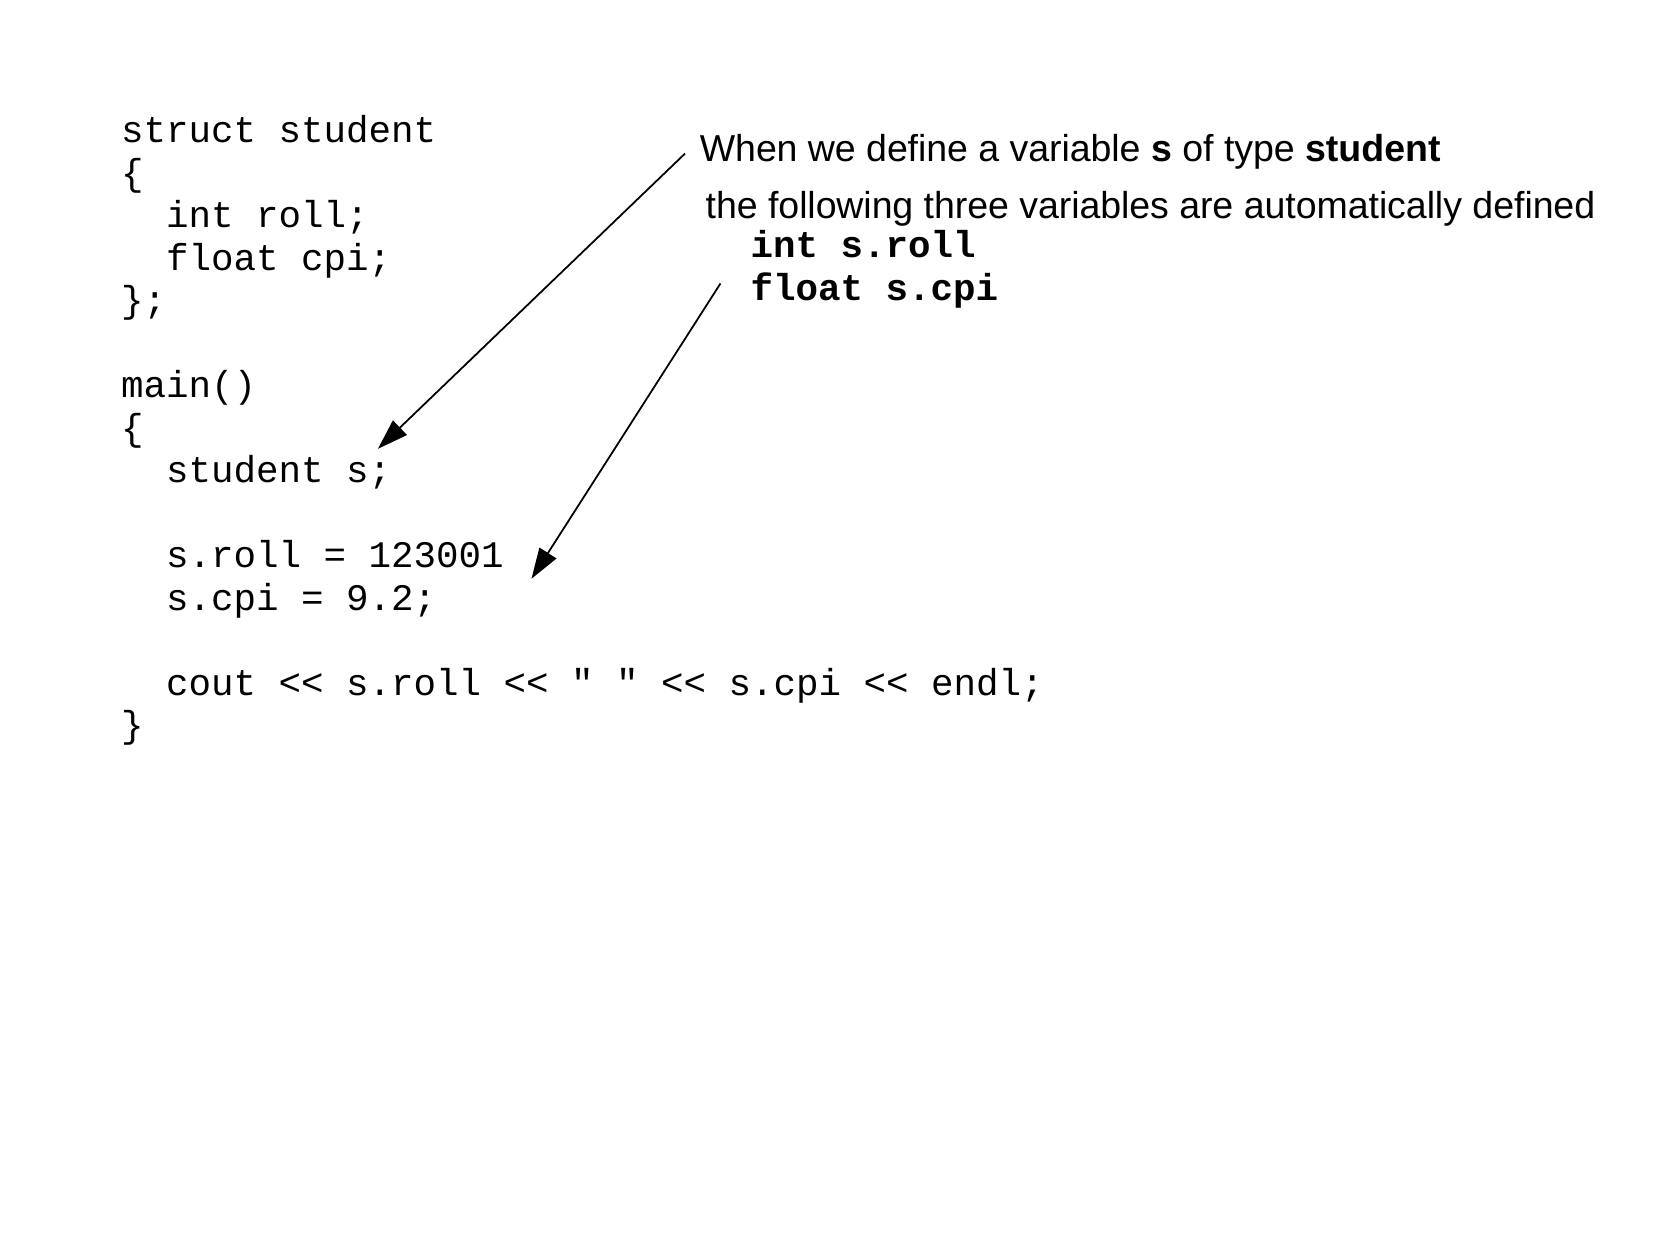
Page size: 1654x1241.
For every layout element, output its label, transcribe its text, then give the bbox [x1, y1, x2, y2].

text_box the following three variables are automatically defined int s.roll float s.cpi [690, 177, 1611, 320]
text_box When we define a variable s of type student [685, 120, 1456, 178]
text_box struct student { int roll; float cpi; }; main() { student s; s.roll = 123001 s.cpi = 9.2; cout << s.roll << " " << s.cpi << endl; } [106, 103, 1059, 761]
